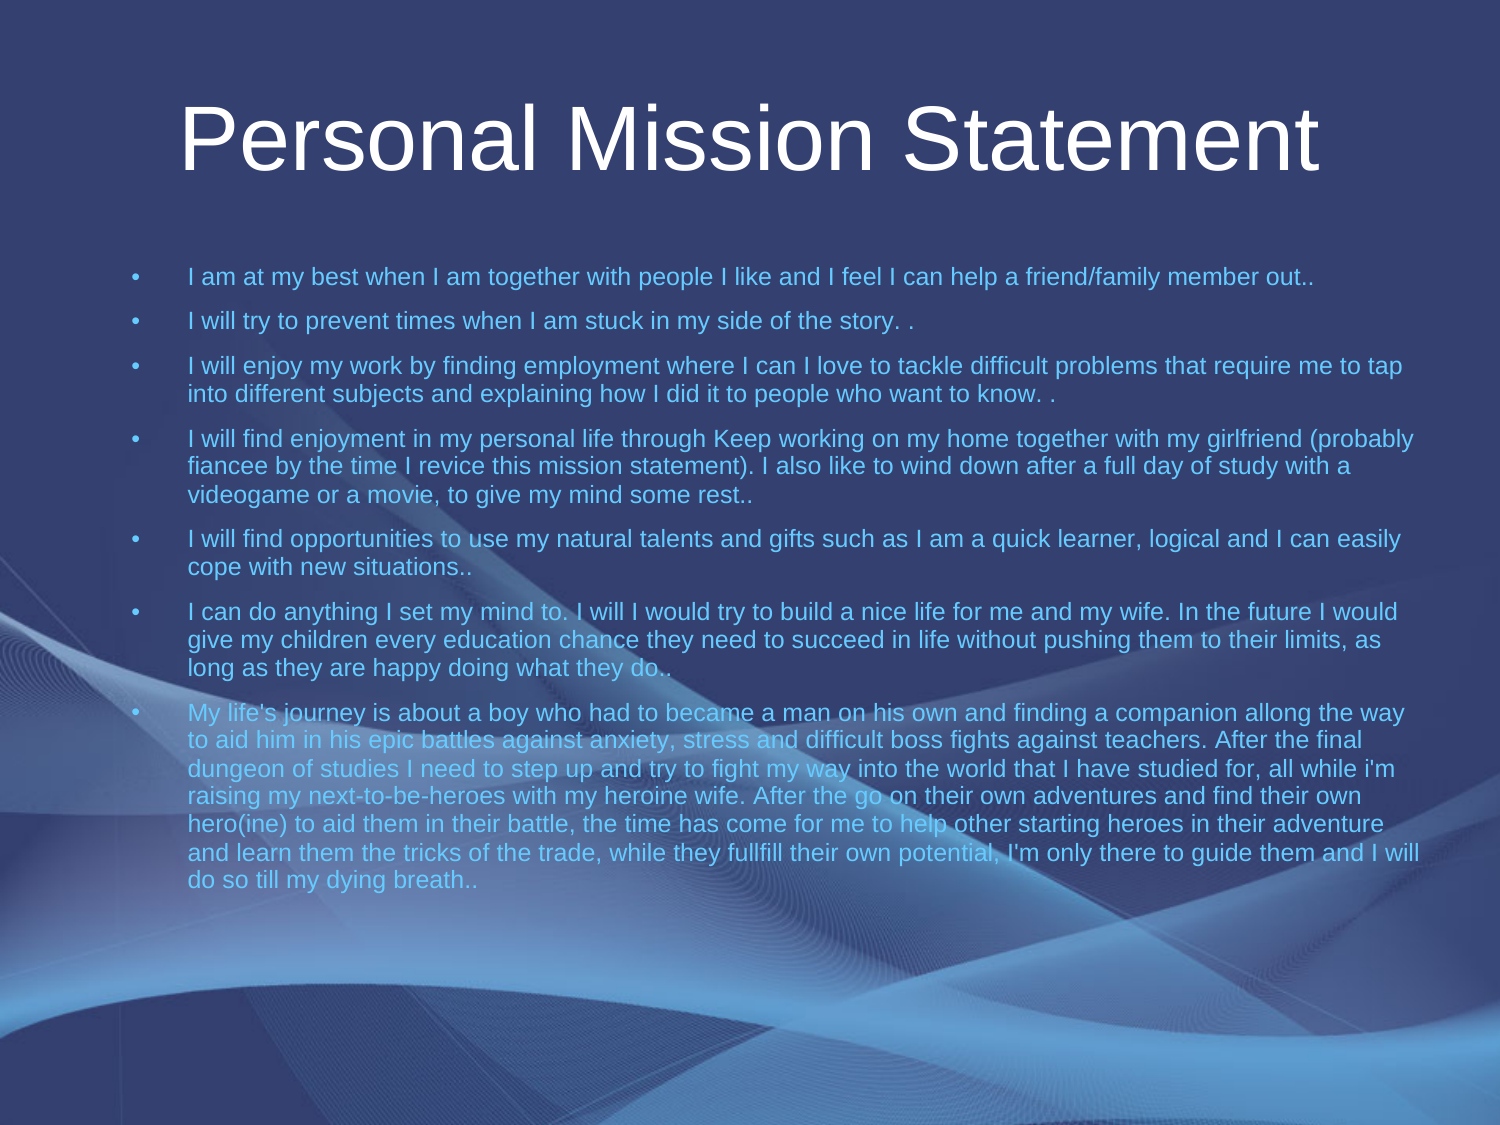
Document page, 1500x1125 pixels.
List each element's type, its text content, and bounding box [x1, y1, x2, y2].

list I am at my best when I am together with people I like and I feel I can help a friend/family member out.. I will try to prevent times when I am stuck in my side of the story. . I will enjoy my work by finding employment where I can I love to tackle difficult problems that require me to tap into different subjects and explaining how I did it to people who want to know. . I will find enjoyment in my personal life through Keep working on my home together with my girlfriend (probably fiancee by the time I revice this mission statement). I also like to wind down after a full day of study with a videogame or a movie, to give my mind some rest.. I will find opportunities to use my natural talents and gifts such as I am a quick learner, logical and I can easily cope with new situations.. I can do anything I set my mind to. I will I would try to build a nice life for me and my wife. In the future I would give my children every education chance they need to succeed in life without pushing them to their limits, as long as they are happy doing what they do.. My life's journey is about a boy who had to became a man on his own and finding a companion allong the way to aid him in his epic battles against anxiety, stress and difficult boss fights against teachers. After the final dungeon of studies I need to step up and try to fight my way into the world that I have studied for, all while i'm raising my next-to-be-heroes with my heroine wife. After the go on their own adventures and find their own hero(ine) to aid them in their battle, the time has come for me to help other starting heroes in their adventure and learn them the tricks of the trade, while they fullfill their own potential, I'm only there to guide them and I will do so till my dying breath.. [75, 262, 1426, 939]
title Personal Mission Statement [75, 45, 1426, 233]
picture [0, 0, 1500, 1125]
